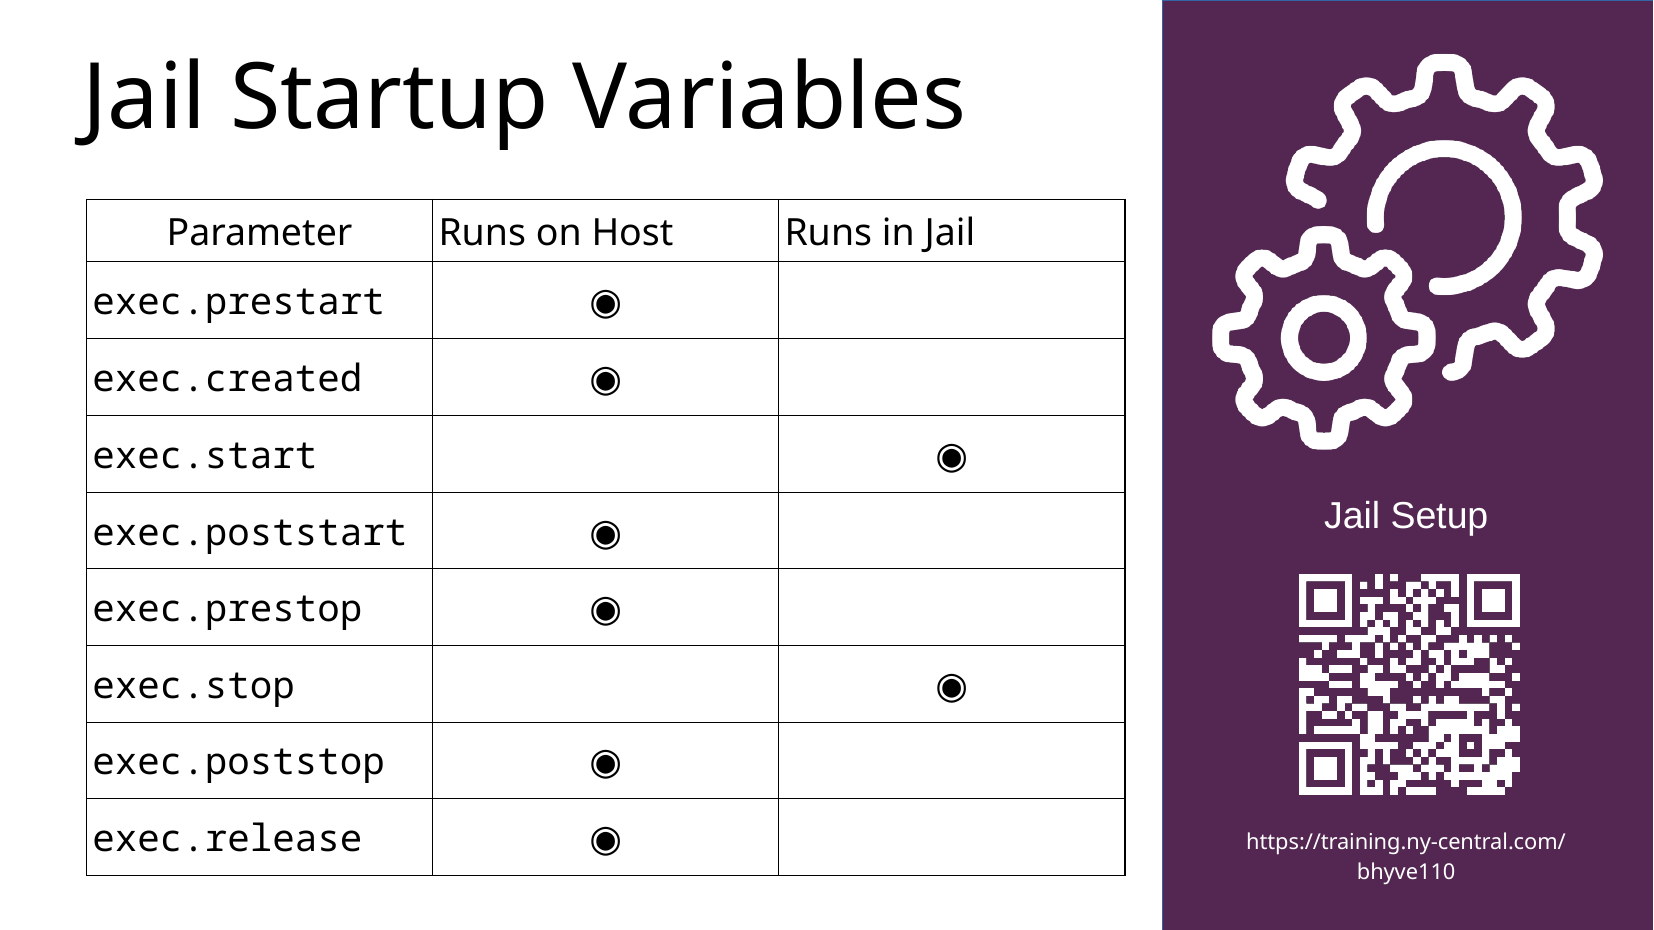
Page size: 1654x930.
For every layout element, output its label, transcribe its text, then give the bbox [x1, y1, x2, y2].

table_cell [779, 723, 1124, 798]
table_cell [433, 646, 778, 722]
table_cell [779, 799, 1124, 875]
picture [1268, 543, 1550, 826]
text_box [1162, 0, 1653, 930]
picture [1200, 45, 1613, 458]
table_cell ◉ [433, 569, 778, 645]
table_cell ◉ [433, 262, 778, 338]
table_cell ◉ [779, 416, 1124, 492]
table_cell exec.created [87, 339, 432, 415]
table_header Runs in Jail [779, 200, 1124, 261]
table_cell ◉ [433, 723, 778, 798]
table_cell [779, 262, 1124, 338]
table_cell [433, 416, 778, 492]
table_cell ◉ [433, 799, 778, 875]
text_box Jail Setup [1200, 487, 1613, 638]
table_cell [779, 493, 1124, 568]
table_cell exec.start [87, 416, 432, 492]
table_cell [779, 339, 1124, 415]
table_cell exec.poststop [87, 723, 432, 798]
text_box https://training.ny-central.com/bhyve110 [1200, 819, 1613, 930]
table_header Parameter [87, 200, 432, 261]
table_cell ◉ [433, 493, 778, 568]
table_cell exec.stop [87, 646, 432, 722]
table_cell ◉ [433, 339, 778, 415]
table_cell exec.poststart [87, 493, 432, 568]
table_cell ◉ [779, 646, 1124, 722]
table_cell exec.prestart [87, 262, 432, 338]
table_header Runs on Host [433, 200, 778, 261]
table_cell exec.release [87, 799, 432, 875]
table_cell [779, 569, 1124, 645]
table_cell exec.prestop [87, 569, 432, 645]
title Jail Startup Variables [82, 37, 1571, 150]
